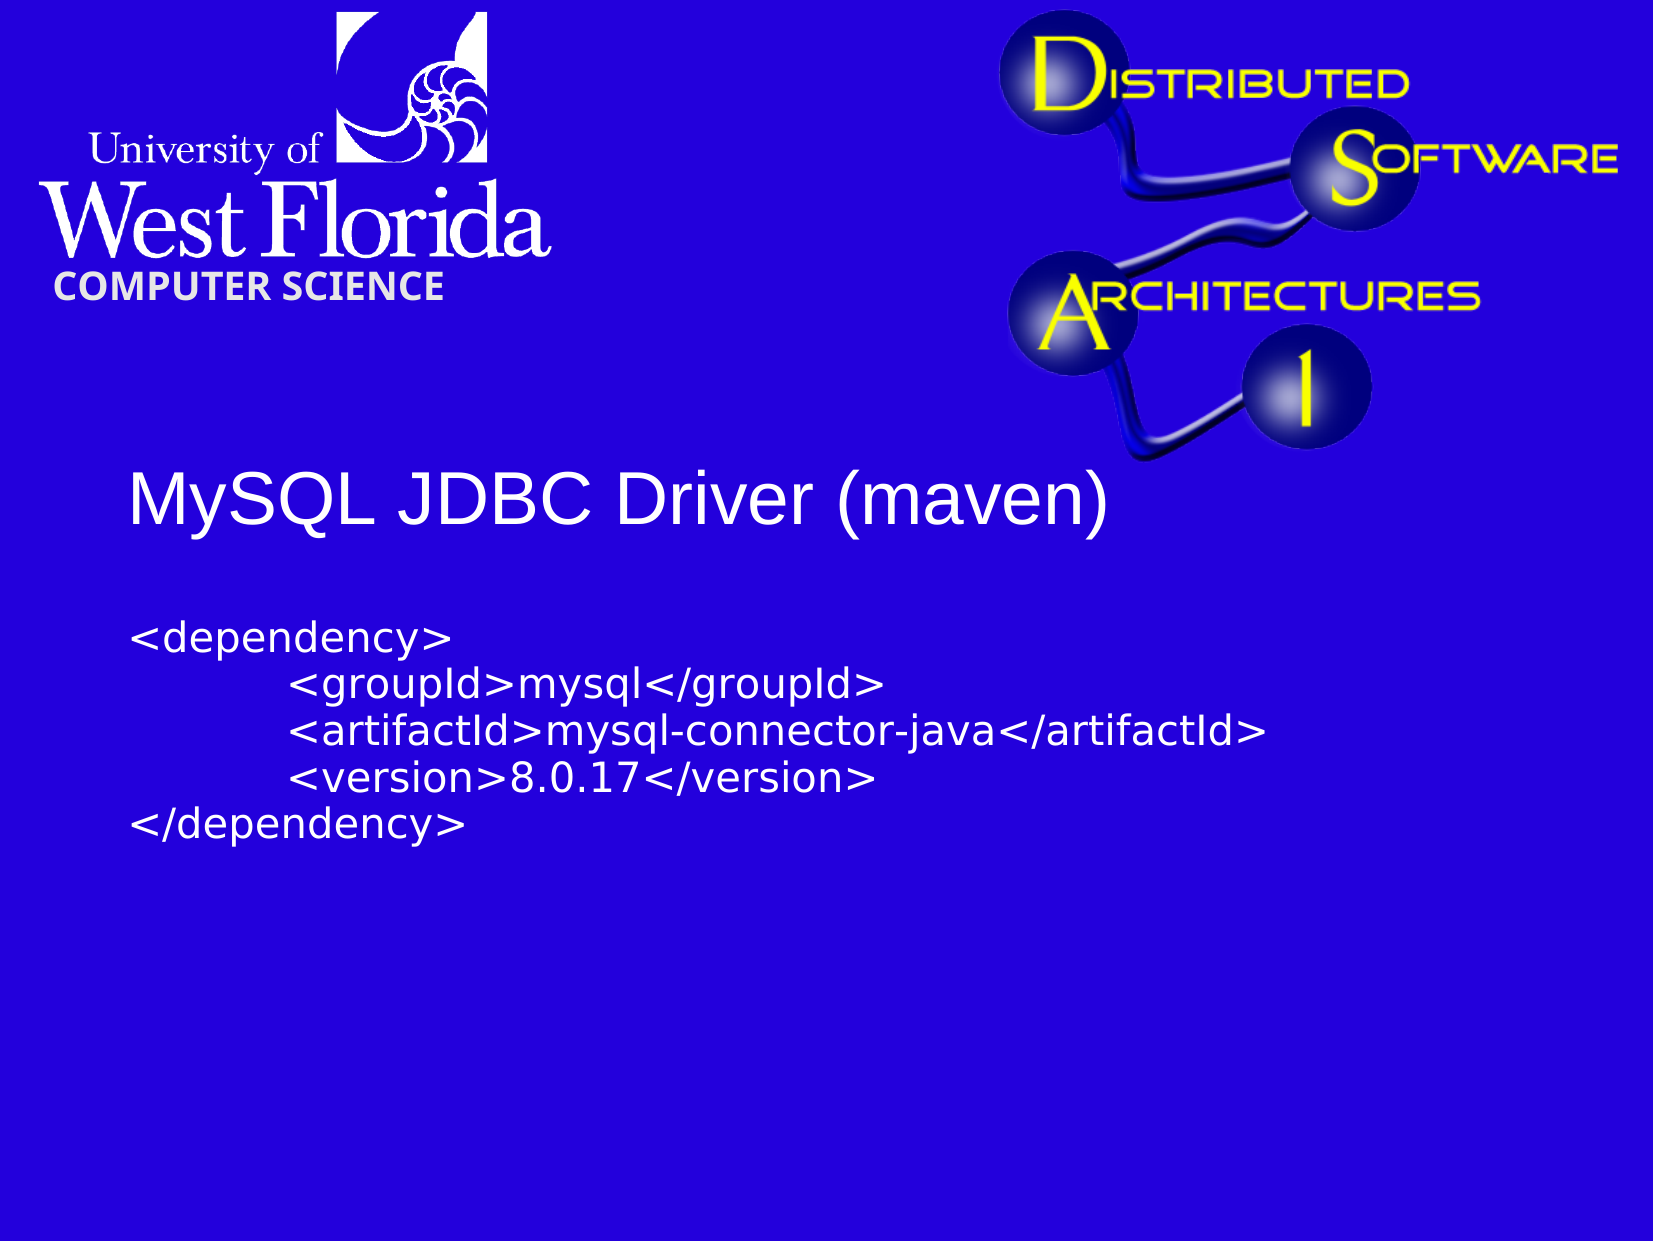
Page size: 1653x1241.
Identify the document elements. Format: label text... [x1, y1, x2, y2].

text_box MySQL JDBC Driver (maven) <dependency> <groupId>mysql</groupId> <artifactId>mysql-connector-java</artifactId> <version>8.0.17</version> </dependency> [112, 450, 1426, 801]
picture [910, 0, 1653, 506]
picture [37, 0, 559, 262]
text_box COMPUTER SCIENCE [37, 262, 563, 316]
